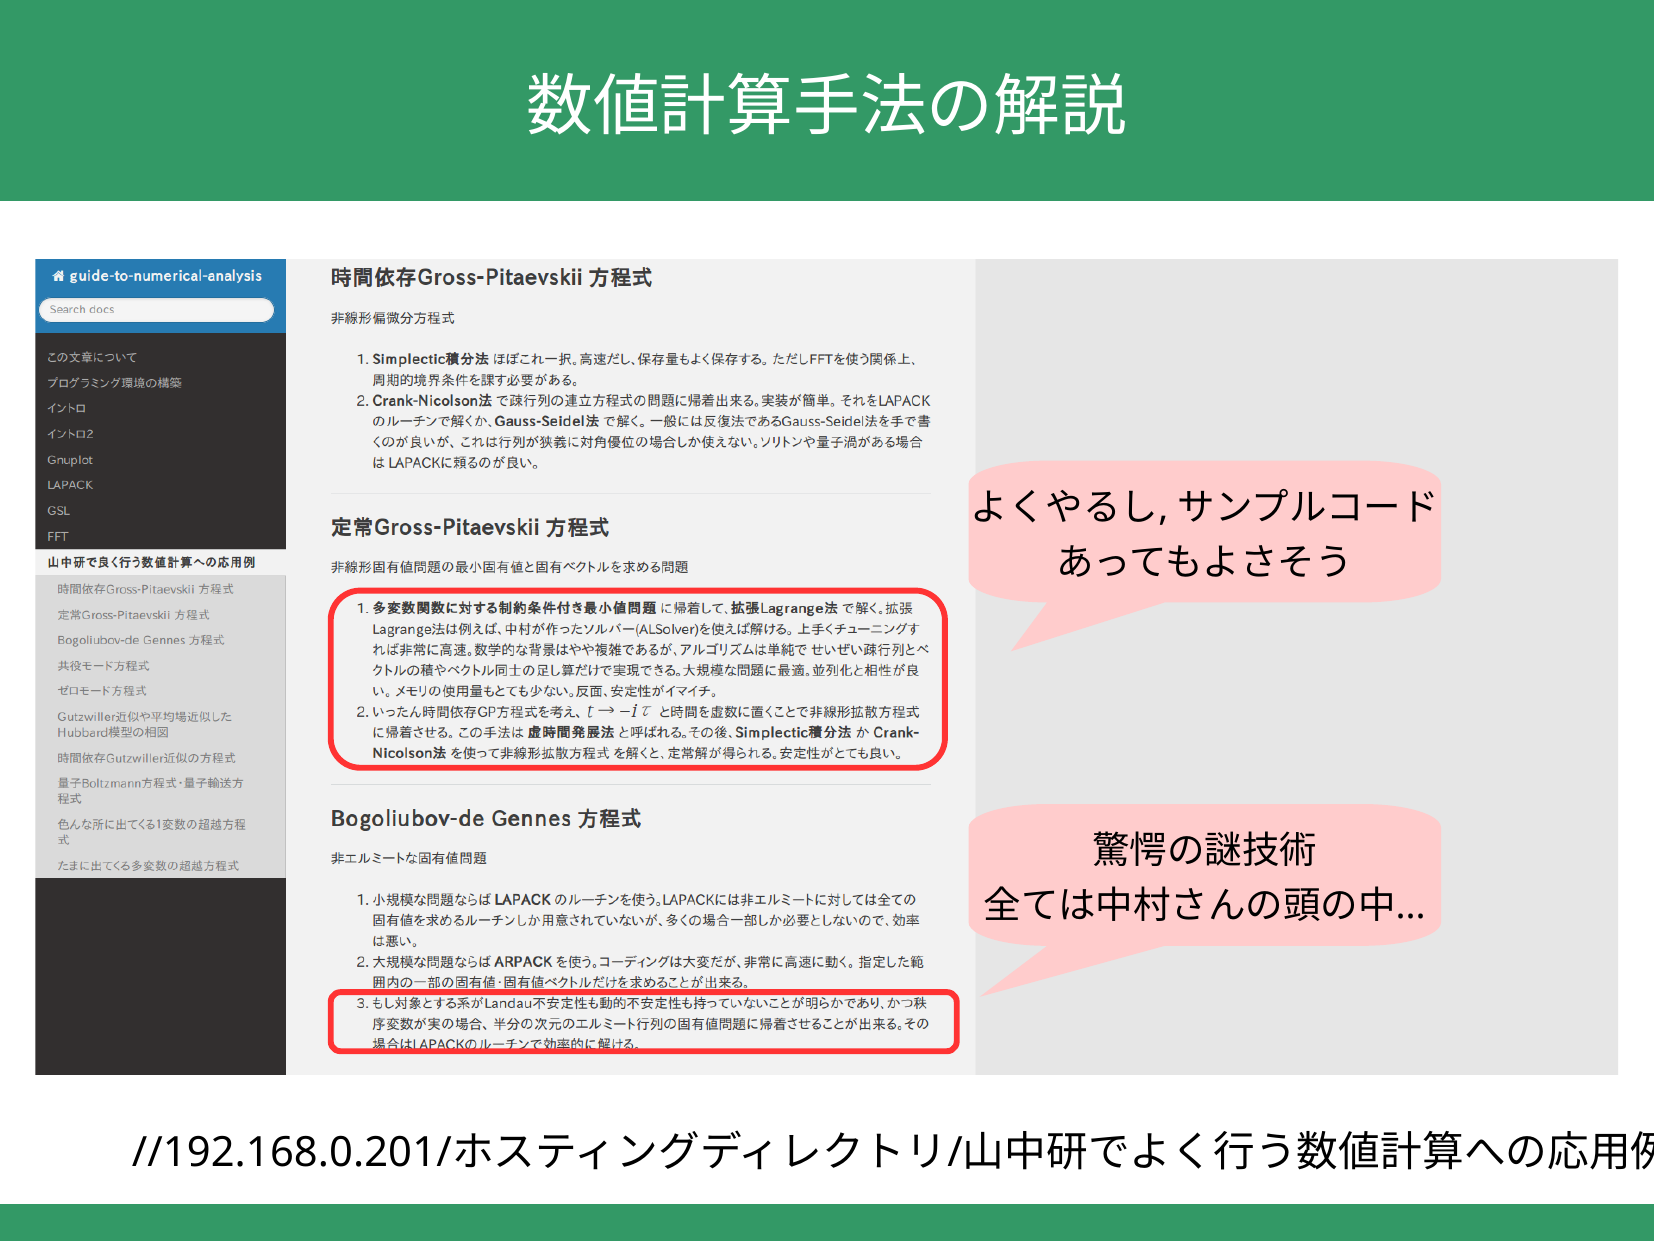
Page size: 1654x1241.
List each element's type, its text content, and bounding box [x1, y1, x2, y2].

text_box よくやるし, サンプルコード あってもよさそう [968, 460, 1442, 652]
text_box //192.168.0.201/ホスティングディレクトリ/山中研でよく行う数値計算への応用例 [117, 1110, 1548, 1168]
text_box [0, 1204, 1654, 1241]
picture [35, 259, 1619, 1075]
text_box 数値計算手法の解説 [0, 0, 1654, 201]
text_box 驚愕の謎技術 全ては中村さんの頭の中... [968, 804, 1442, 997]
